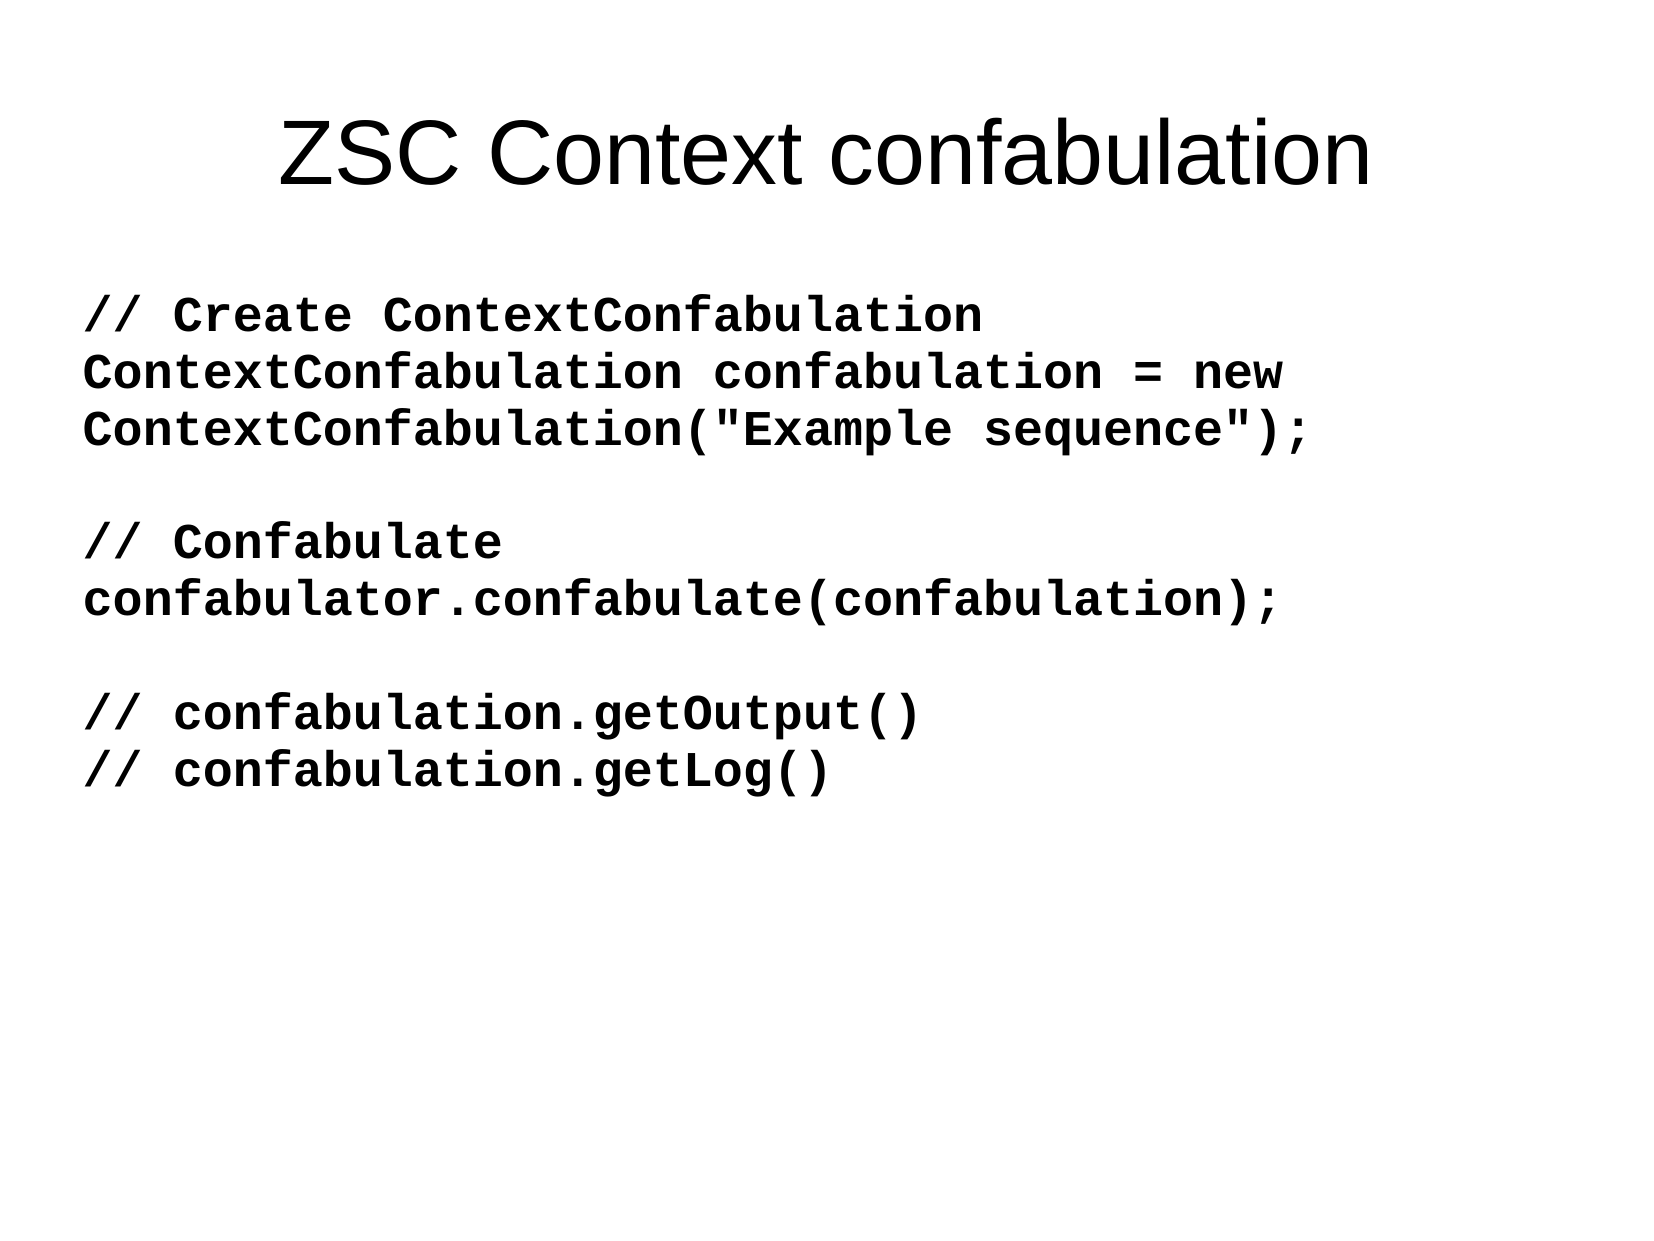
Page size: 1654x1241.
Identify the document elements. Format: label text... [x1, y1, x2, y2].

title ZSC Context confabulation [82, 49, 1571, 257]
subtitle // Create ContextConfabulation ContextConfabulation confabulation = new ContextConfabulation("Example sequence"); // Confabulate confabulator.confabulate(confabulation); // confabulation.getOutput() // confabulation.getLog() [82, 290, 1571, 1188]
